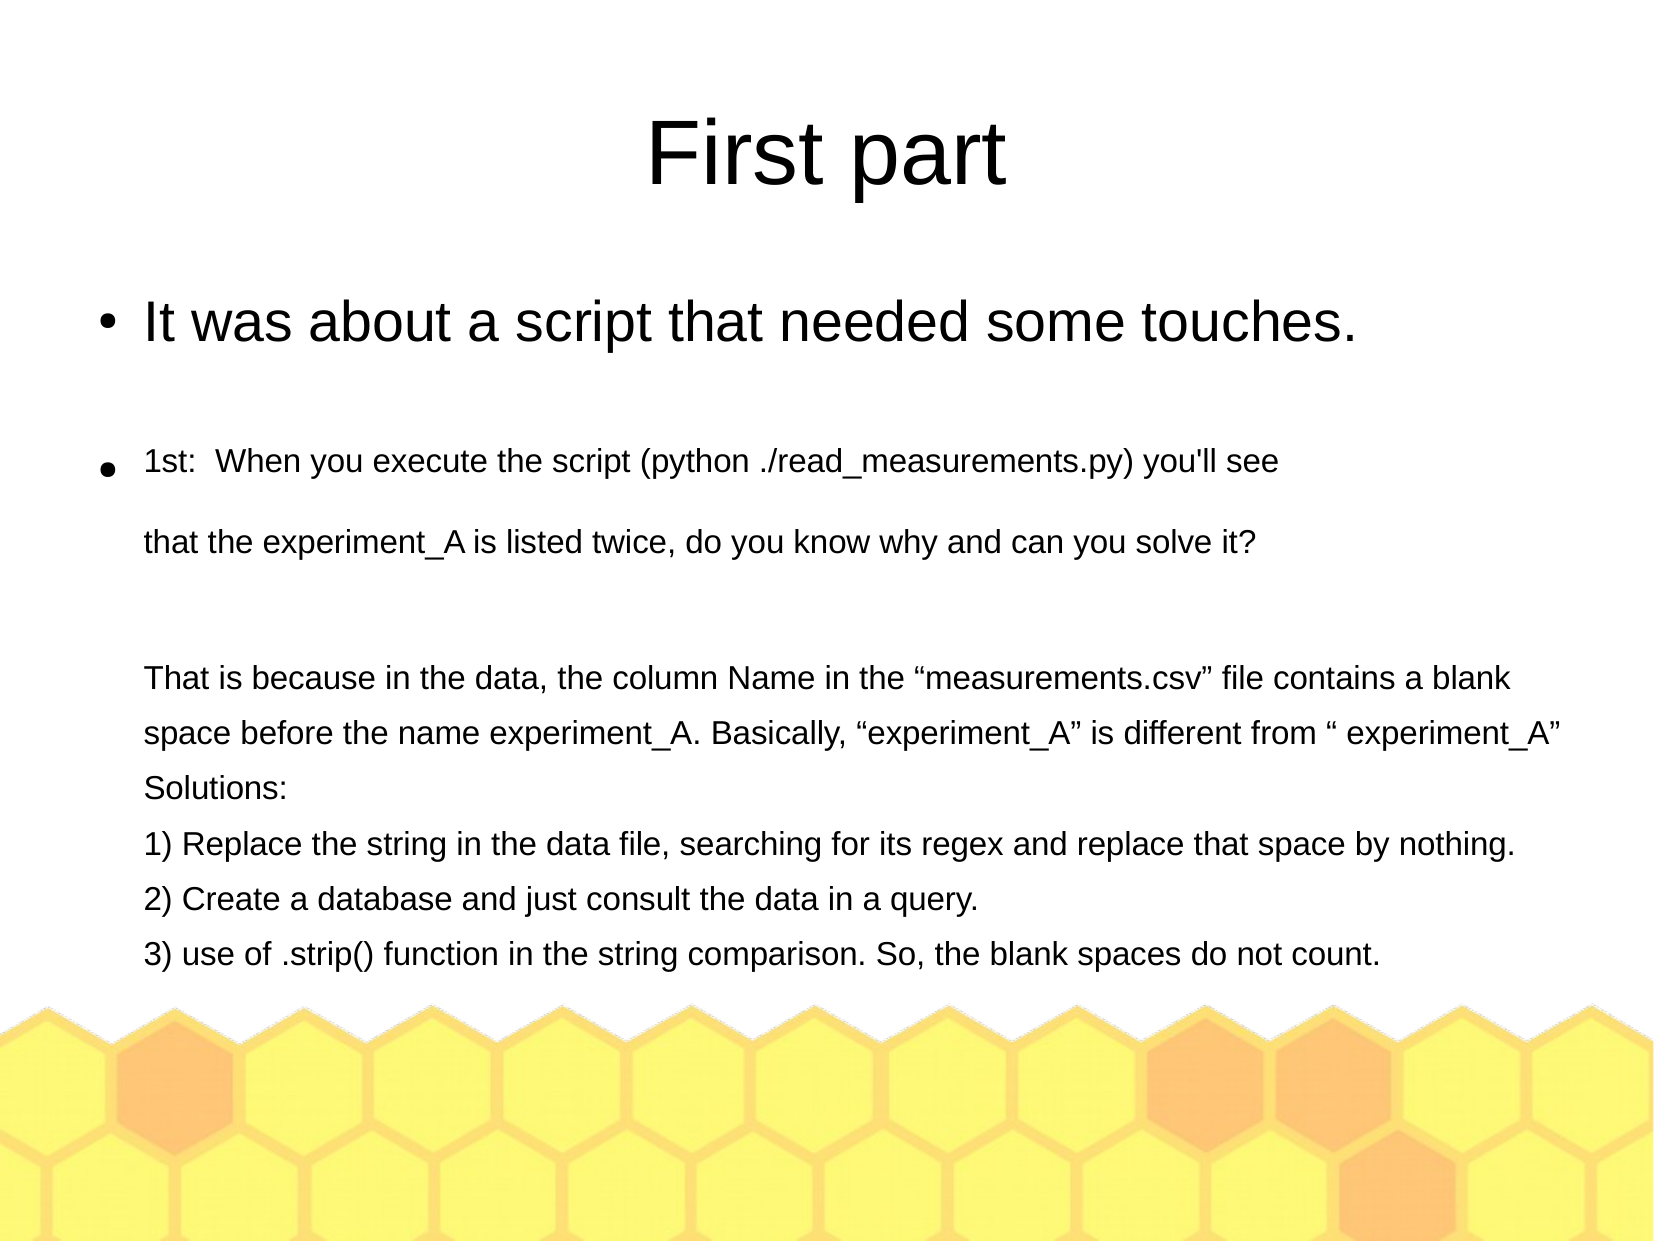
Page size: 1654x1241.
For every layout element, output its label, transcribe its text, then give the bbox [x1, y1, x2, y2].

picture [0, 1001, 1654, 1241]
list It was about a script that needed some touches. 1st: When you execute the script (python ./read_measurements.py) you'll see that the experiment_A is listed twice, do you know why and can you solve it? That is because in the data, the column Name in the “measurements.csv” file contains a blank space before the name experiment_A. Basically, “experiment_A” is different from “ experiment_A” Solutions: 1) Replace the string in the data file, searching for its regex and replace that space by nothing. 2) Create a database and just consult the data in a query. 3) use of .strip() function in the string comparison. So, the blank spaces do not count. [82, 290, 1571, 1010]
title First part [82, 49, 1571, 257]
